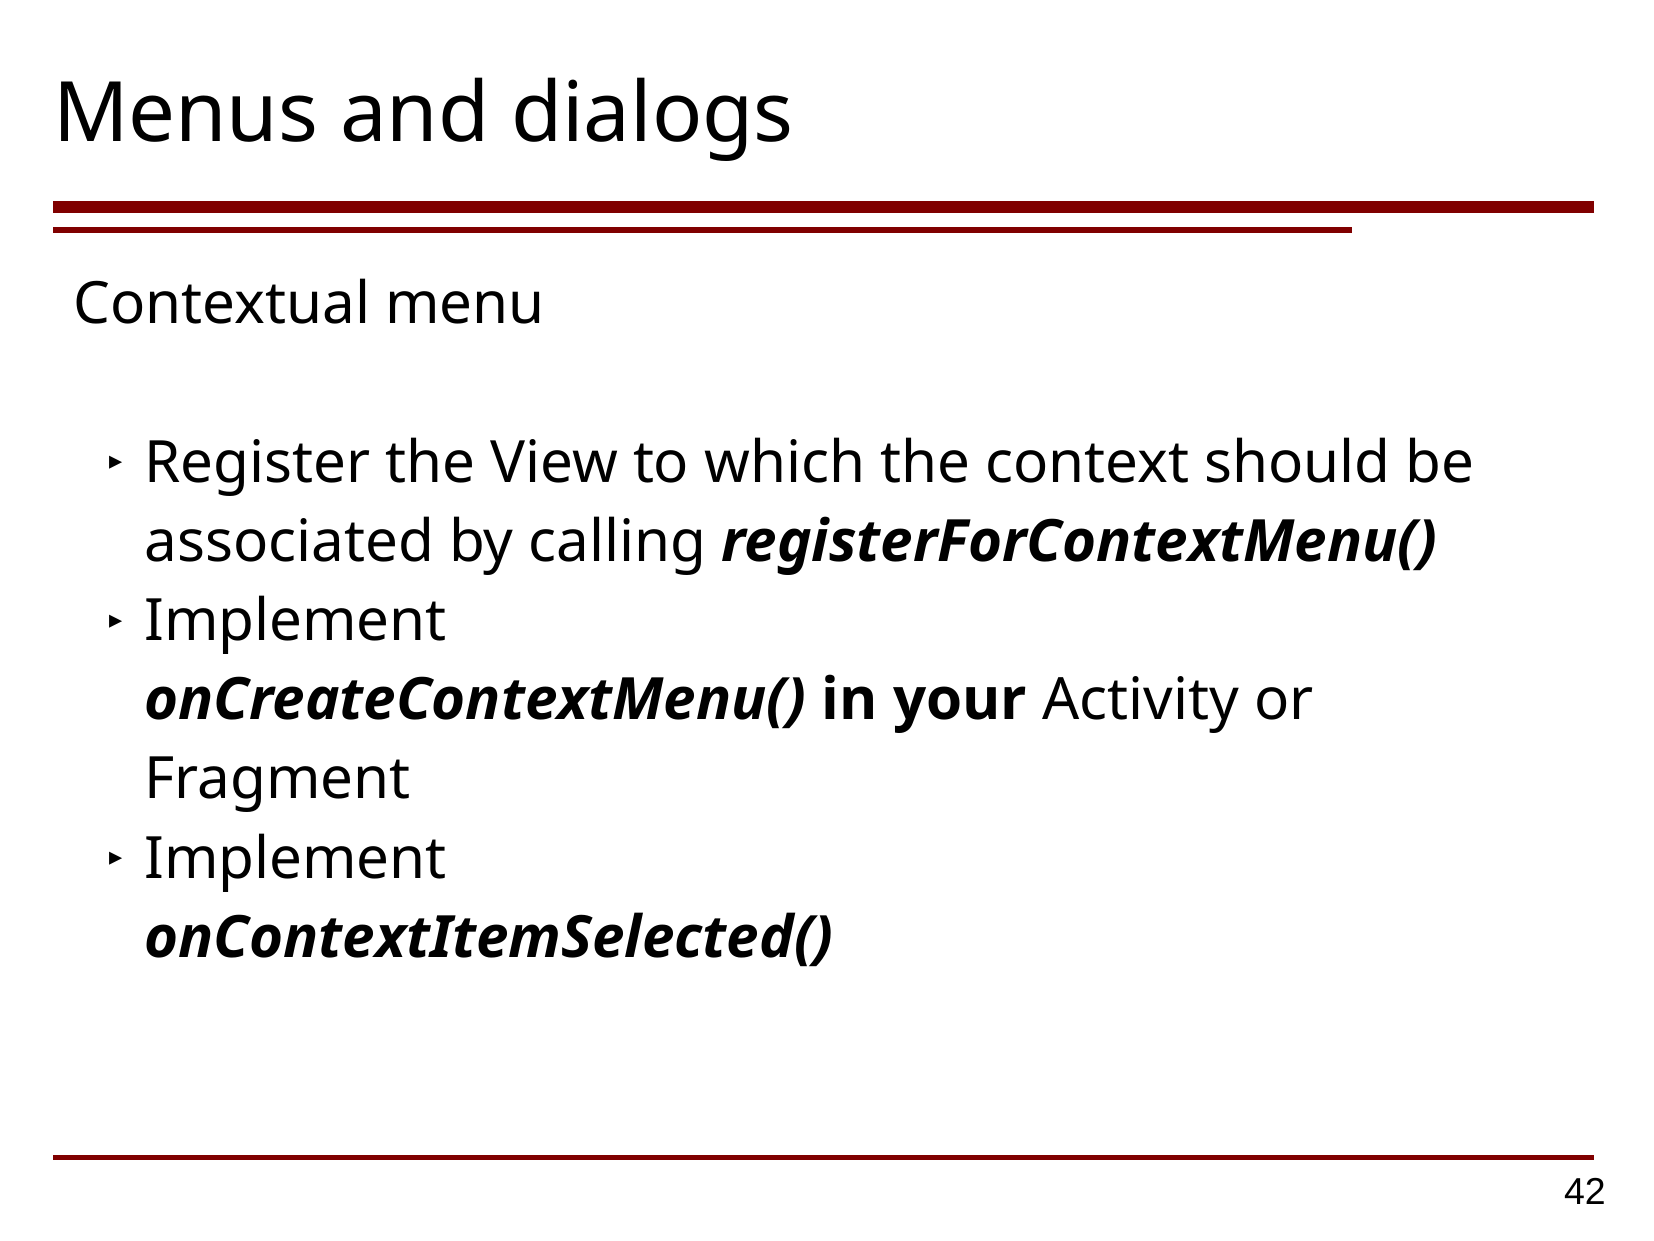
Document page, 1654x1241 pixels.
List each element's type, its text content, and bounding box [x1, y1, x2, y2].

subtitle Menus and dialogs [53, 48, 1542, 172]
text_box Contextual menu Register the View to which the context should be associated by calling registerForContextMenu() Implement onCreateContextMenu() in your Activity or Fragment Implement onContextItemSelected() [59, 253, 1589, 1182]
text_box <número> [35, 1163, 1654, 1221]
